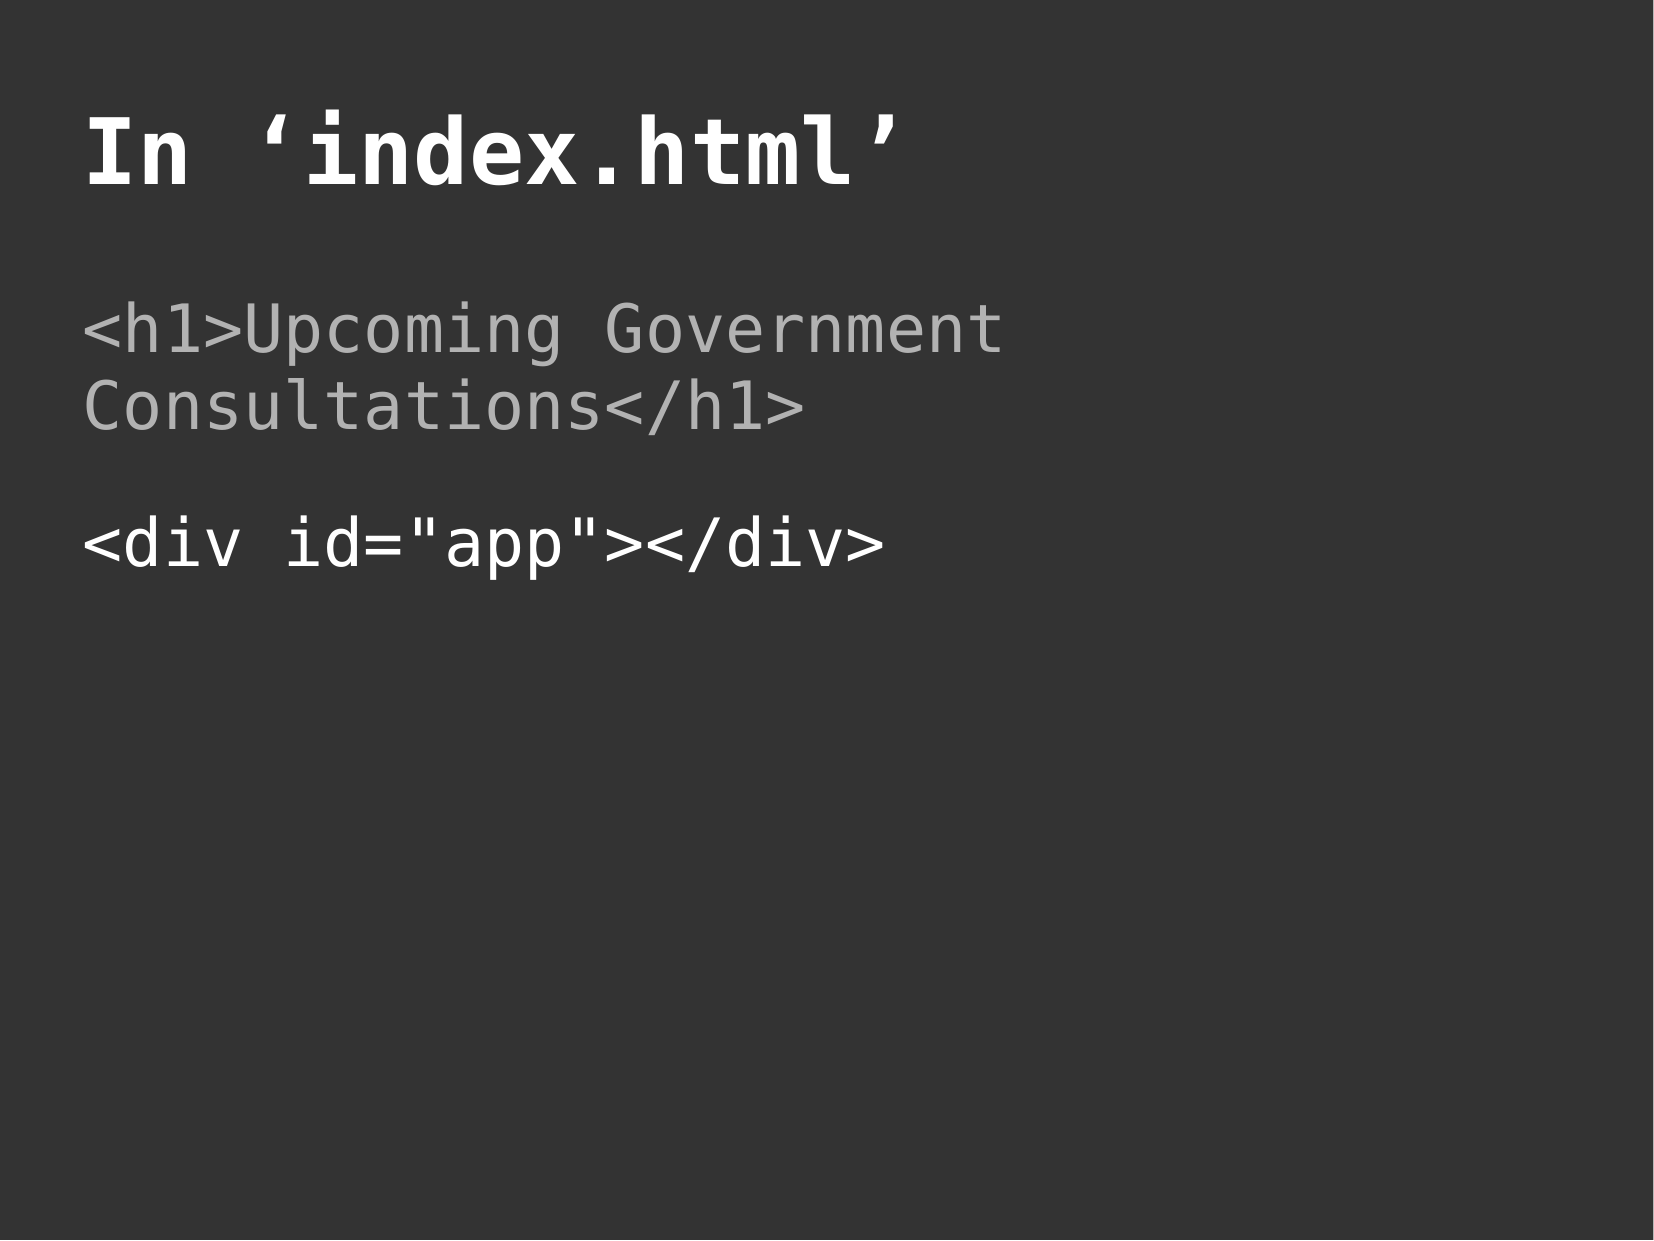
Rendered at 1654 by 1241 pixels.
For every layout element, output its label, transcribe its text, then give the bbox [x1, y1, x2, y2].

list <h1>Upcoming Government Consultations</h1> <div id="app"></div> [82, 290, 1571, 1182]
title In ‘index.html’ [82, 49, 1571, 257]
